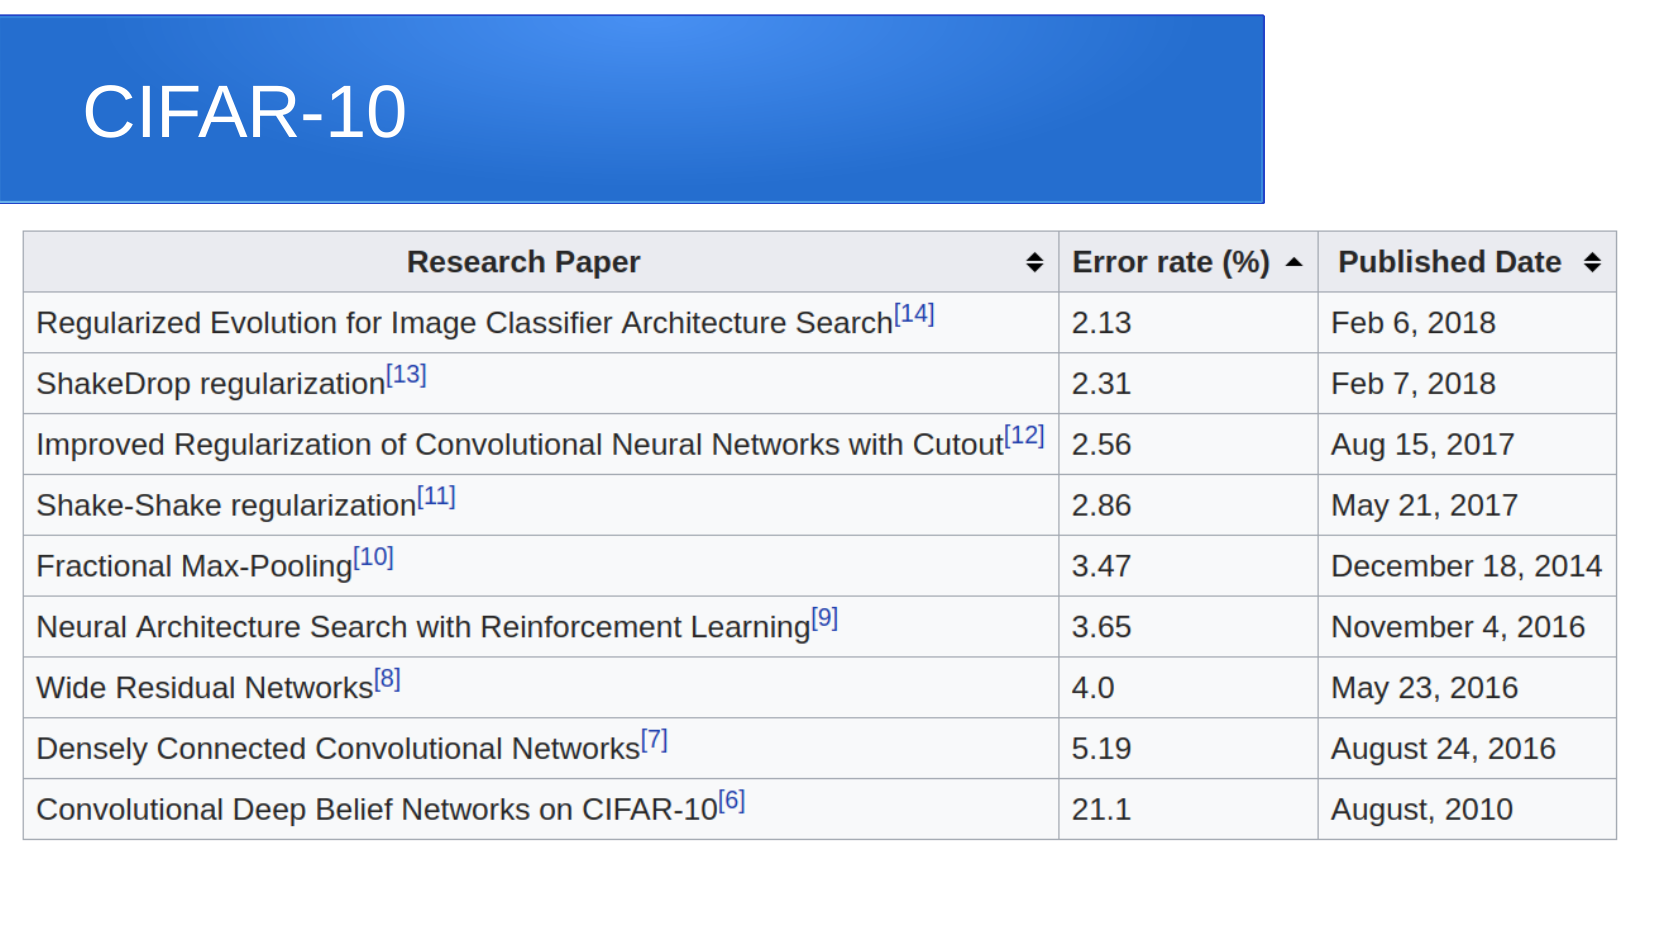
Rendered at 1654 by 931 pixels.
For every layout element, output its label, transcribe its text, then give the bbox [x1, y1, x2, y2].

picture [0, 204, 1654, 863]
title CIFAR-10 [82, 35, 1235, 189]
